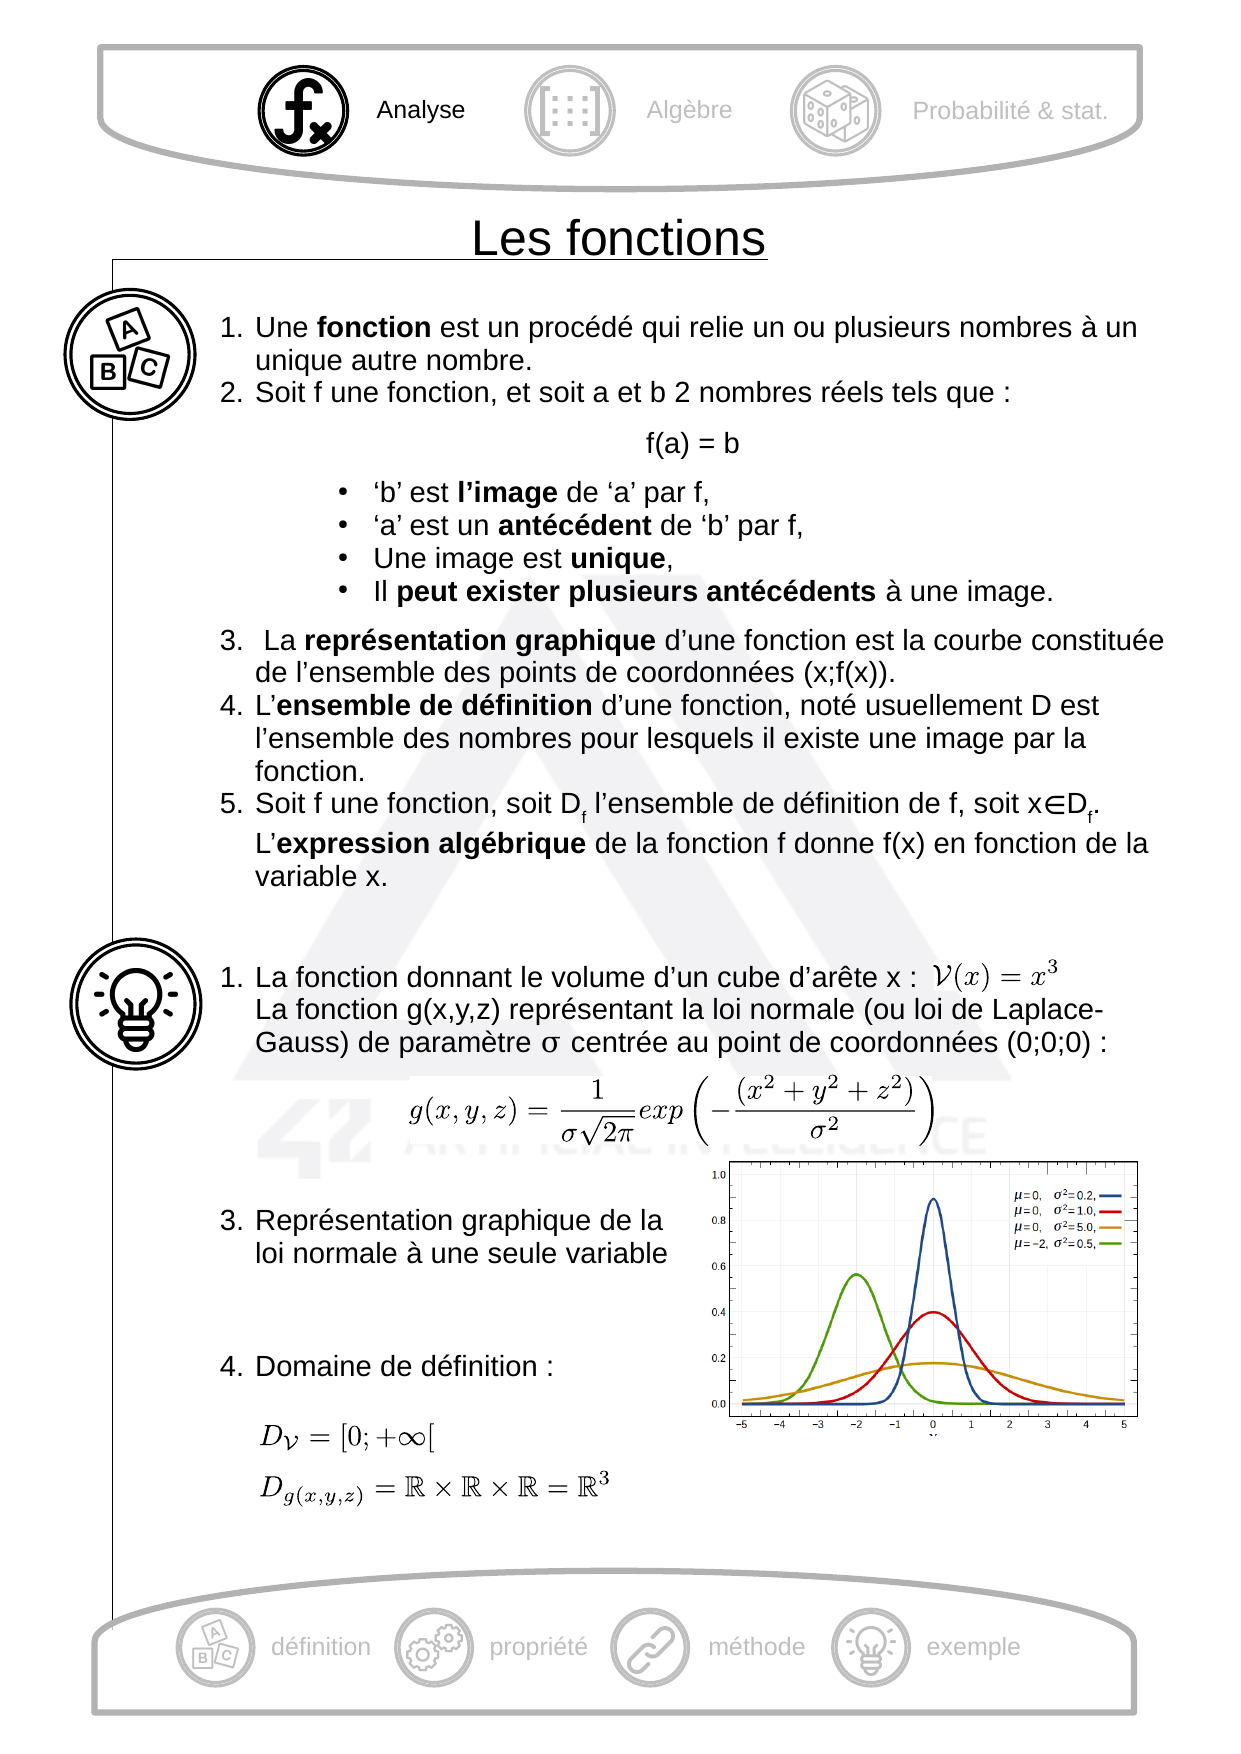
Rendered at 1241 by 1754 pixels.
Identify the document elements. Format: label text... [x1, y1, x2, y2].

text_box Une fonction est un procédé qui relie un ou plusieurs nombres à un unique autre nombre. Soit f une fonction, et soit a et b 2 nombres réels tels que : f(a) = b La représentation graphique d’une fonction est la courbe constituée de l’ensemble des points de coordonnées (x;f(x)). L’ensemble de définition d’une fonction, noté usuellement D est l’ensemble des nombres pour lesquels il existe une image par la fonction. Soit f une fonction, soit Df l’ensemble de définition de f, soit x∈Df. L’expression algébrique de la fonction f donne f(x) en fonction de la variable x. [204, 303, 1182, 916]
picture [94, 968, 178, 1052]
picture [270, 78, 336, 144]
text_box Analyse [361, 88, 490, 146]
text_box [94, 1570, 1134, 1713]
text_box [933, 959, 1058, 993]
text_box [100, 47, 1140, 190]
text_box [259, 1470, 609, 1507]
picture [708, 1157, 1148, 1437]
text_box [409, 1074, 934, 1146]
text_box Les fonctions [456, 203, 784, 274]
picture [59, 59, 1182, 1695]
text_box [259, 1423, 434, 1453]
text_box [70, 939, 201, 1070]
picture [88, 307, 172, 390]
text_box La fonction donnant le volume d’un cube d’arête x : La fonction g(x,y,z) représentant la loi normale (ou loi de Laplace-Gauss) de paramètre σ centrée au point de coordonnées (0;0;0) : Représentation graphique de la loi normale à une seule variable Domaine de définition : [205, 953, 1182, 1565]
text_box [65, 289, 196, 420]
text_box ‘b’ est l’image de ‘a’ par f, ‘a’ est un antécédent de ‘b’ par f, Une image est unique, Il peut exister plusieurs antécédents à une image. [323, 468, 1146, 648]
